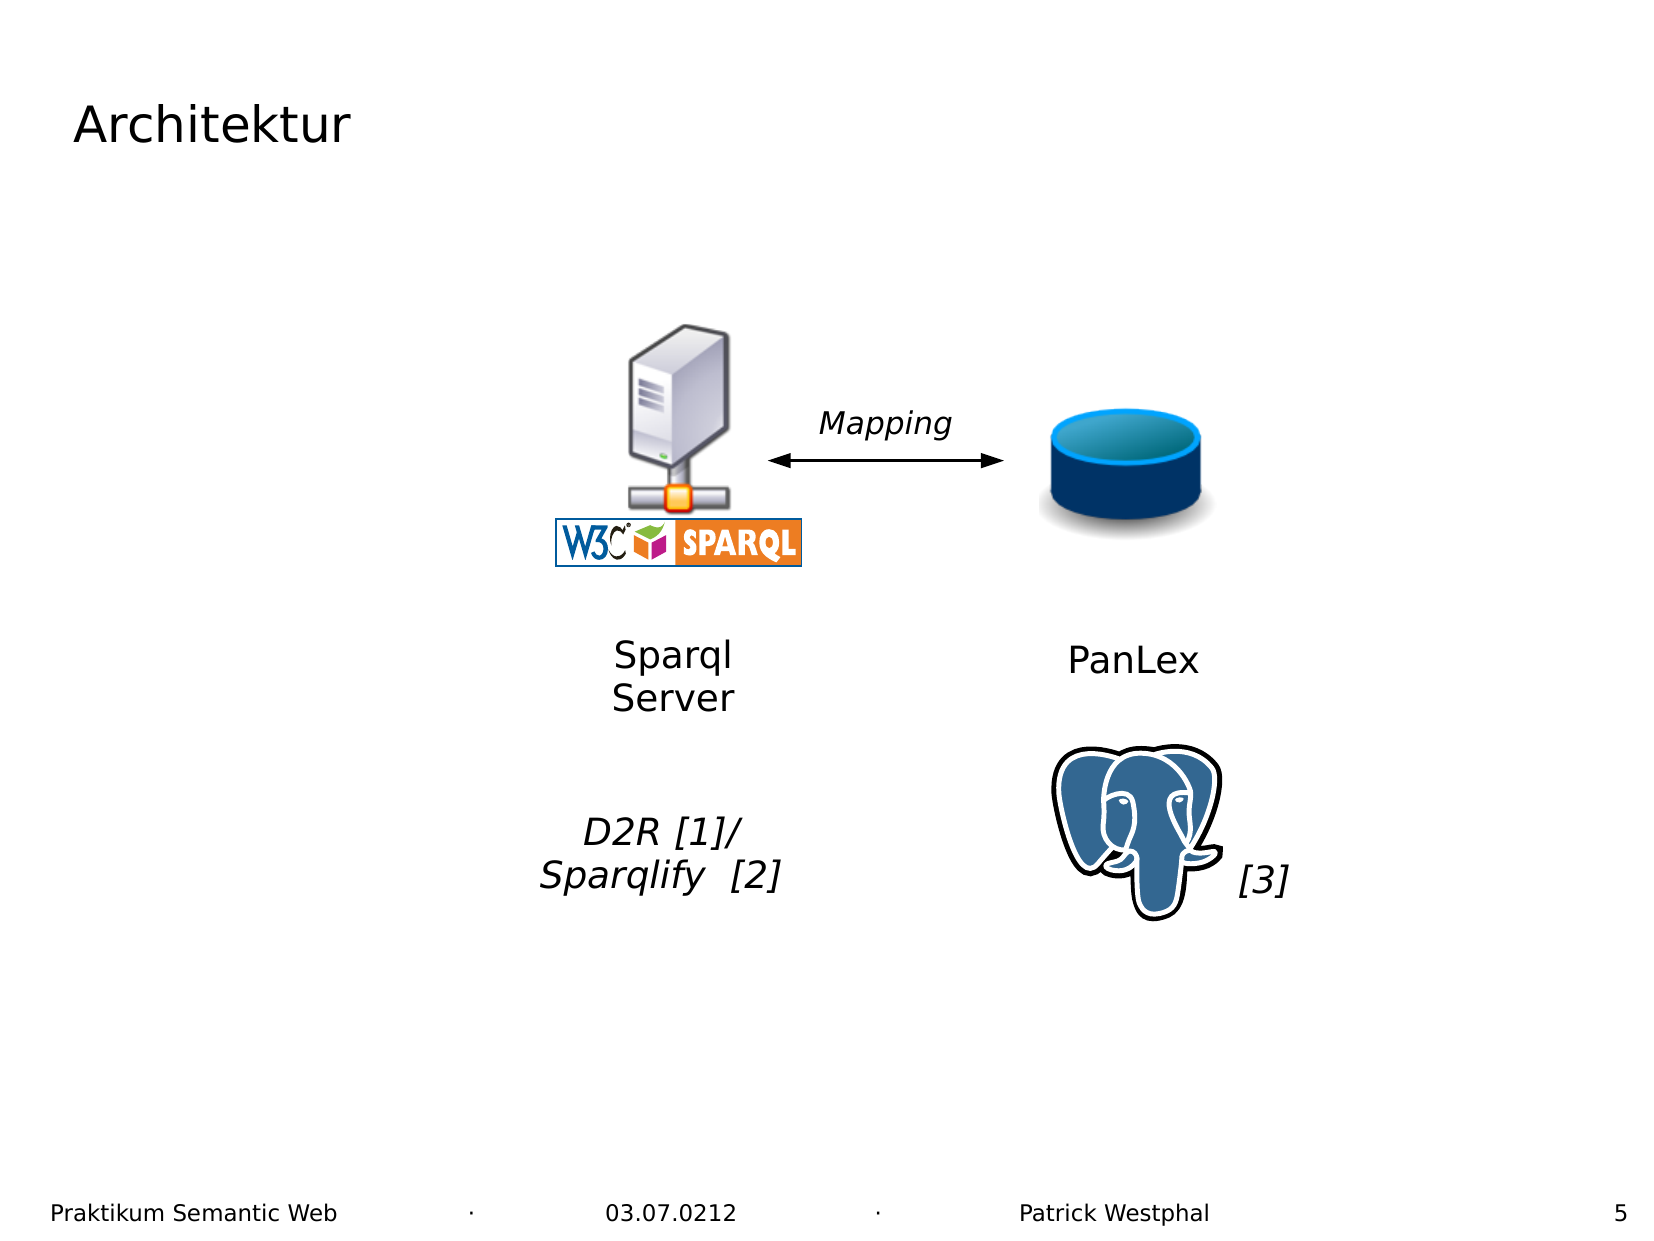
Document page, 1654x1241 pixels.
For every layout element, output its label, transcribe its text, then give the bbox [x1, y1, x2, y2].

picture [1039, 377, 1217, 556]
text_box PanLex [1003, 631, 1264, 691]
text_box Mapping [738, 397, 1034, 449]
text_box D2R [1]/ Sparqlify [2] [484, 803, 839, 906]
picture [555, 318, 803, 567]
text_box [3] [1222, 851, 1306, 1004]
text_box Praktikum Semantic Web · 03.07.0212 · Patrick Westphal [35, 1192, 1300, 1235]
picture [1051, 744, 1223, 922]
text_box Sparql Server [543, 625, 804, 728]
text_box Architektur [59, 59, 1583, 133]
text_box <Nummer> [1474, 1192, 1644, 1235]
